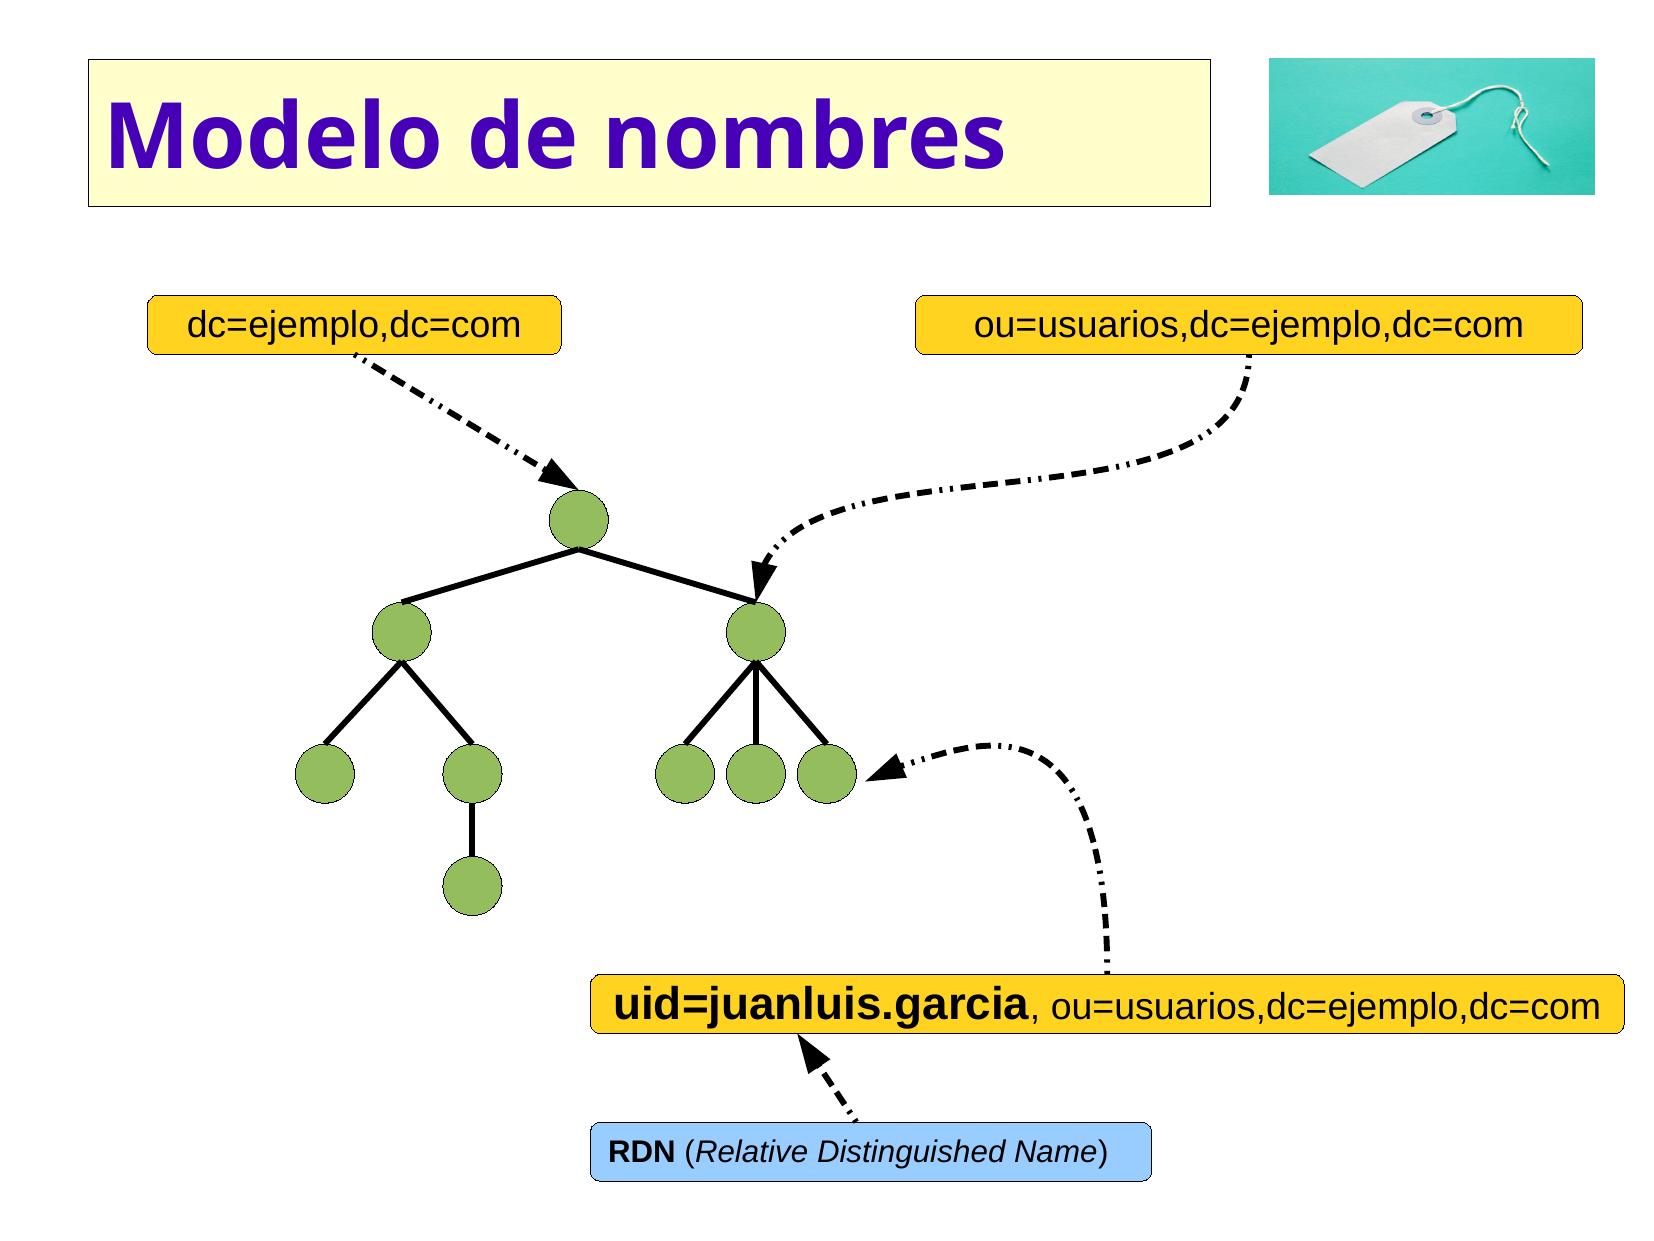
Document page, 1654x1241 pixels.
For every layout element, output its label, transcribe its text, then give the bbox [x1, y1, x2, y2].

text_box [442, 856, 503, 916]
text_box uid=juanluis.garcia, ou=usuarios,dc=ejemplo,dc=com [590, 974, 1625, 1034]
text_box dc=ejemplo,dc=com [147, 295, 562, 355]
text_box [726, 744, 786, 804]
text_box Modelo de nombres [88, 59, 1211, 207]
text_box [726, 602, 786, 662]
text_box [372, 602, 432, 662]
text_box [549, 490, 609, 548]
text_box RDN (Relative Distinguished Name) [590, 1122, 1152, 1182]
text_box ou=usuarios,dc=ejemplo,dc=com [915, 295, 1583, 355]
text_box [797, 744, 857, 804]
text_box [442, 744, 503, 804]
text_box [655, 744, 715, 804]
picture [1269, 58, 1595, 195]
text_box [295, 744, 355, 804]
